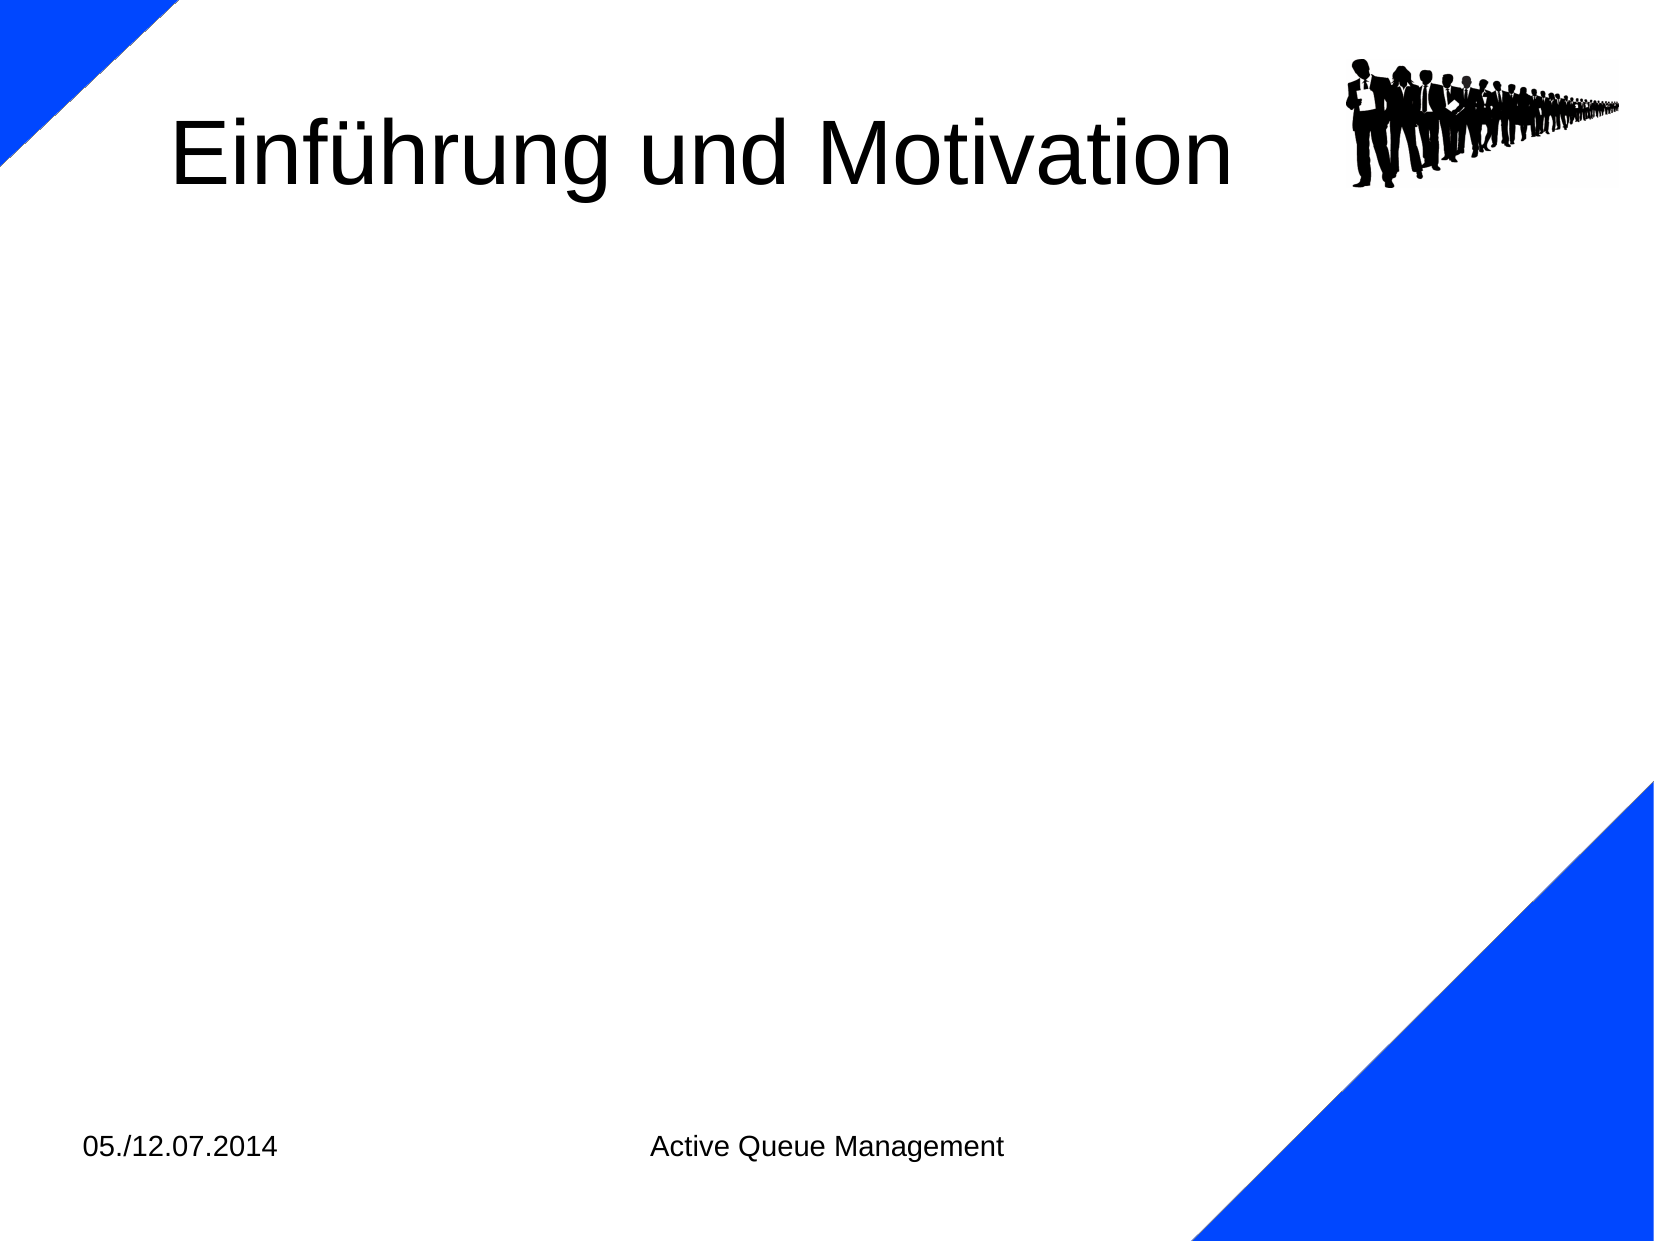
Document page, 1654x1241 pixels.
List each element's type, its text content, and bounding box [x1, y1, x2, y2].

picture [1346, 59, 1619, 188]
title Einführung und Motivation [82, 49, 1323, 257]
